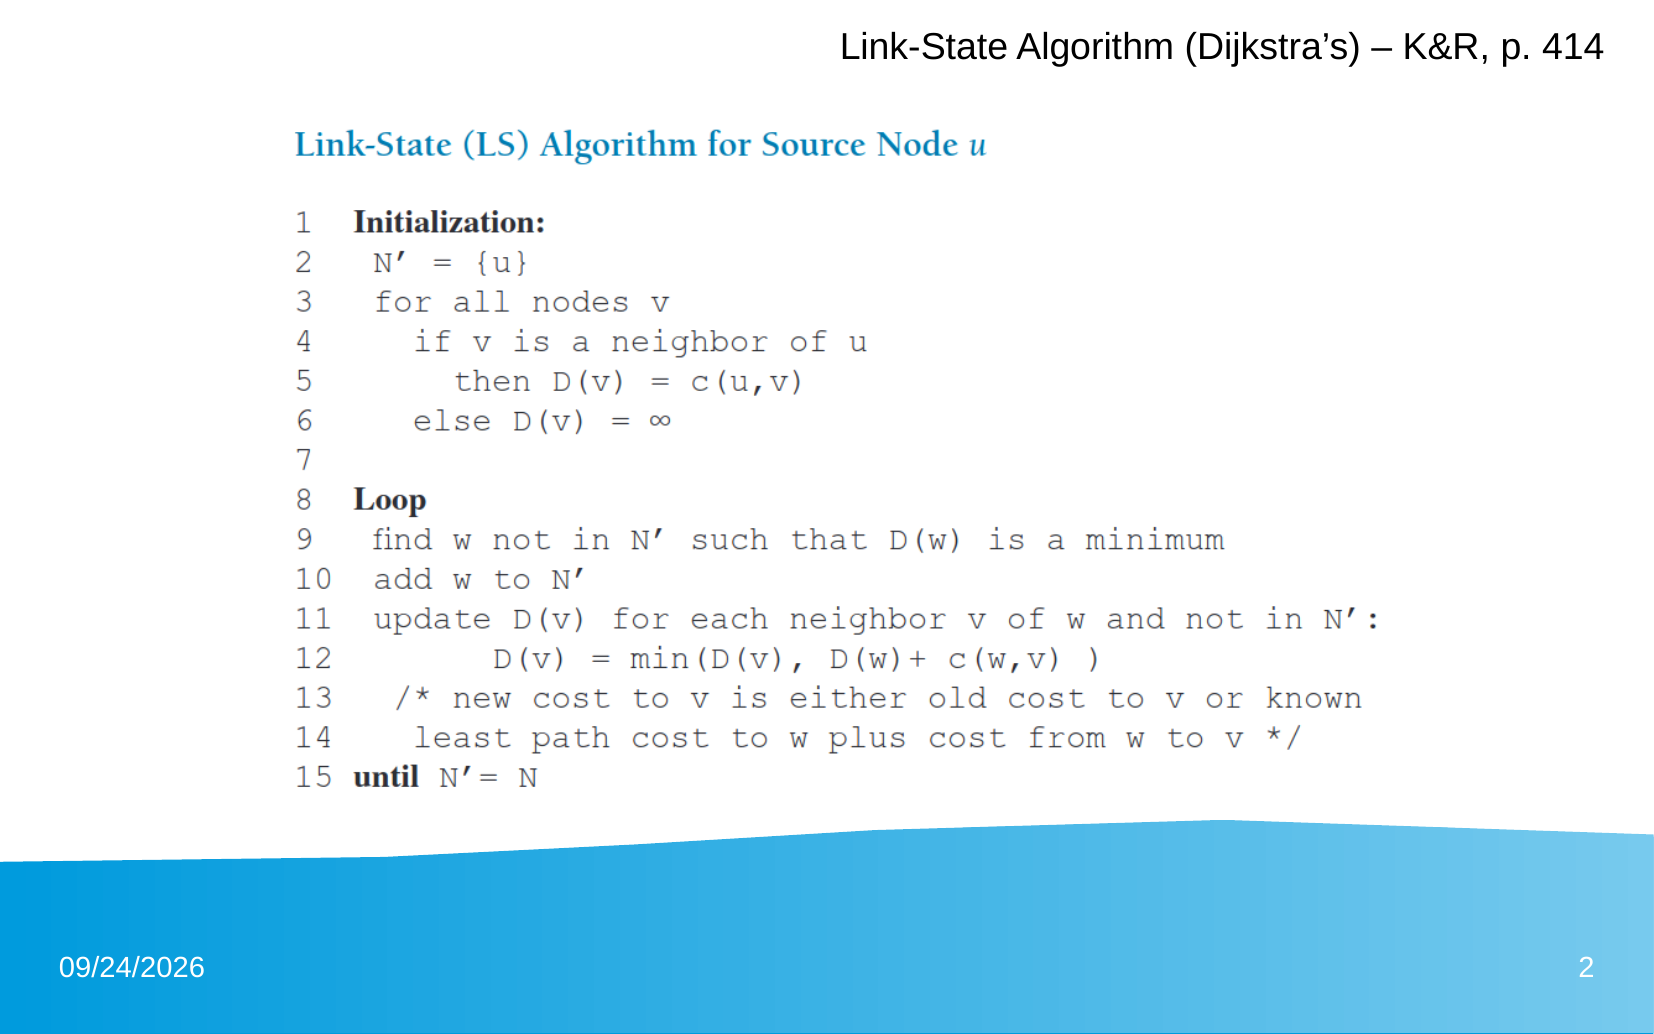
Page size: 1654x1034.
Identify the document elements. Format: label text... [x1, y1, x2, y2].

text_box Link-State Algorithm (Dijkstra’s) – K&R, p. 414 [825, 18, 1620, 76]
picture [242, 110, 1394, 813]
